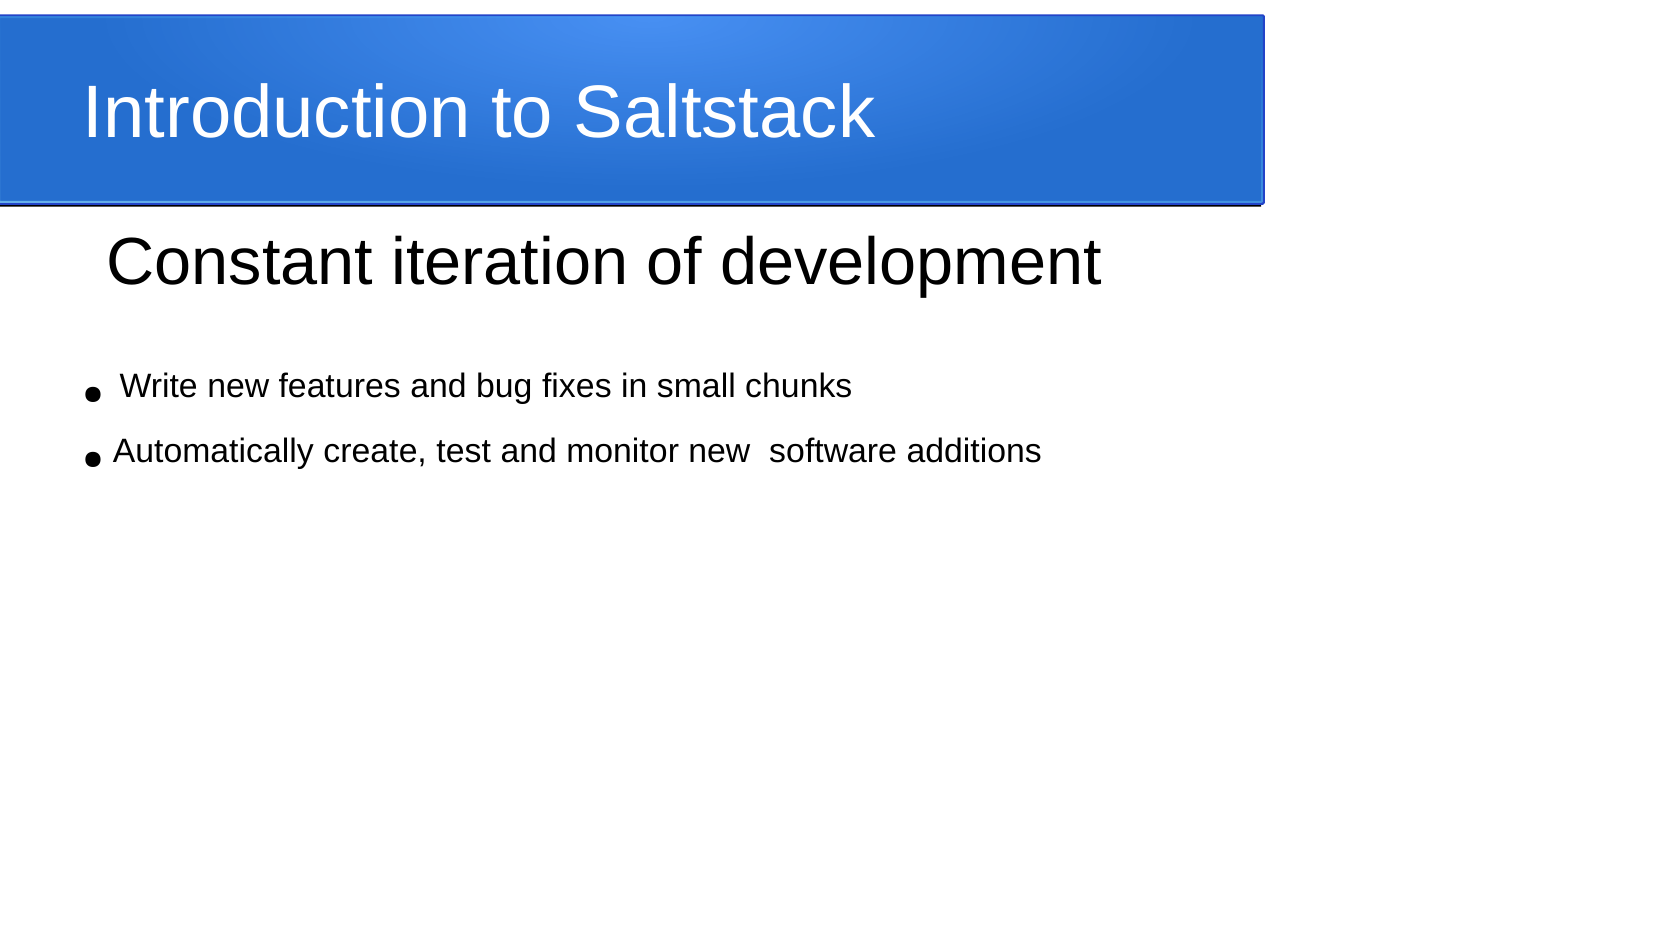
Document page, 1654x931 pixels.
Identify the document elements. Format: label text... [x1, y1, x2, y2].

subtitle Constant iteration of development Write new features and bug fixes in small chunks Automatically create, test and monitor new software additions [82, 224, 1571, 764]
title Introduction to Saltstack [82, 35, 1235, 189]
